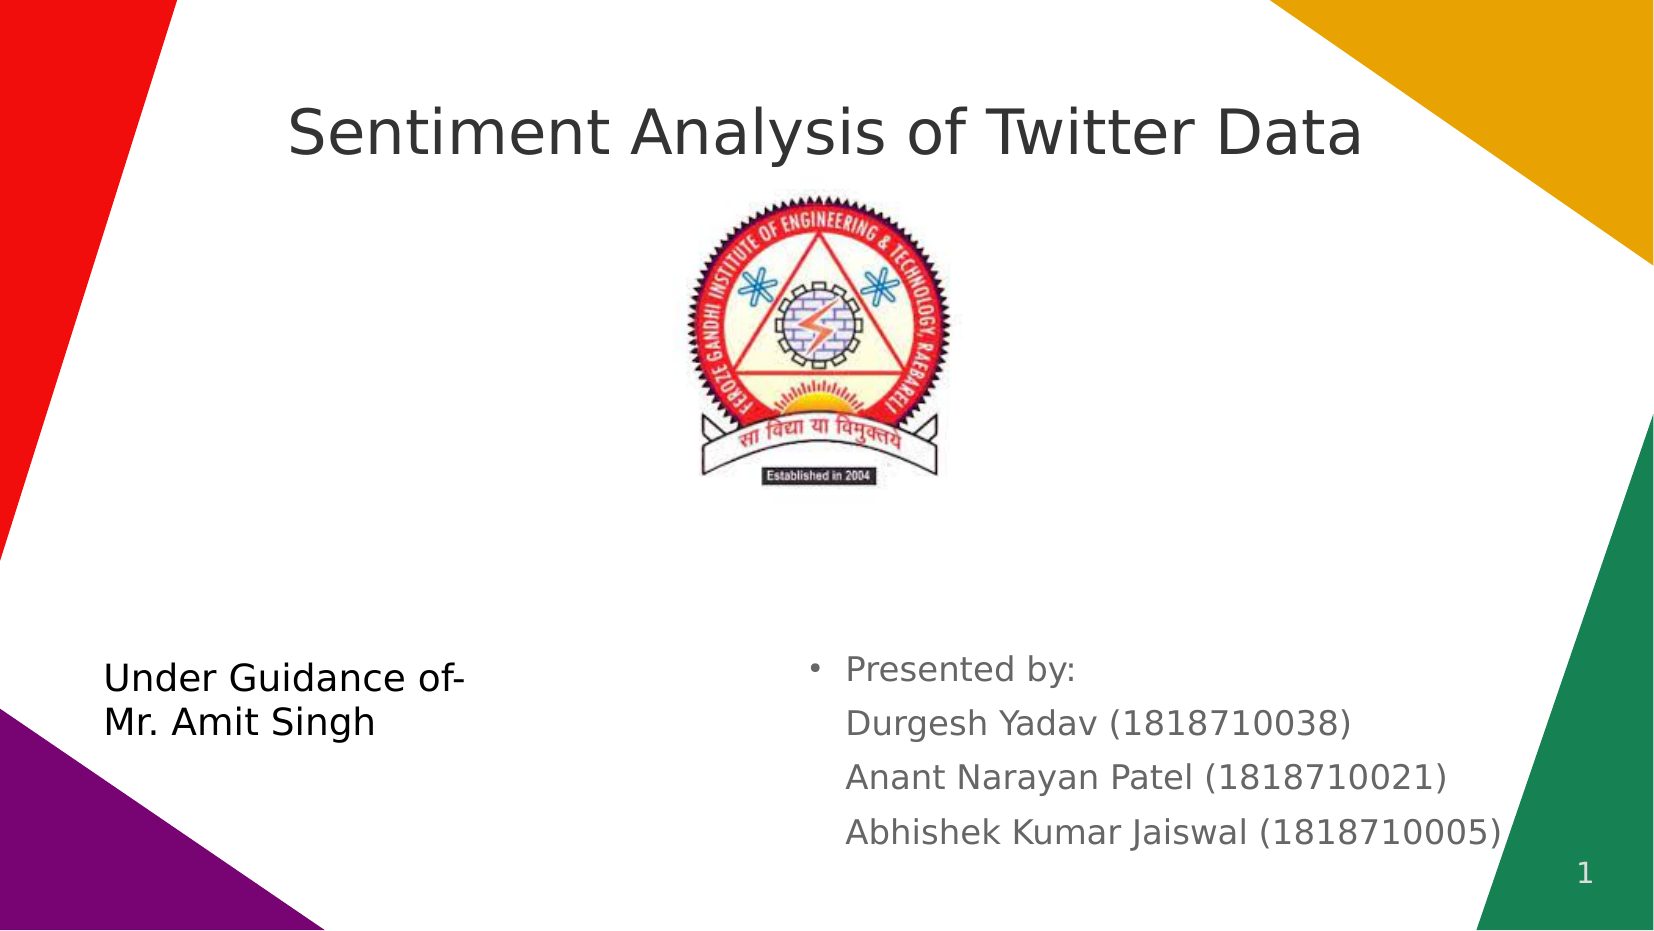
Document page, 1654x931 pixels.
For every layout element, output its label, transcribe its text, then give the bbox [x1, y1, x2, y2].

list Presented by: Durgesh Yadav (1818710038) Anant Narayan Patel (1818710021) Abhishek Kumar Jaiswal (1818710005) [797, 649, 1654, 857]
text_box Under Guidance of- Mr. Amit Singh [88, 649, 481, 752]
picture [649, 177, 1008, 521]
title Sentiment Analysis of Twitter Data [118, 59, 1536, 207]
